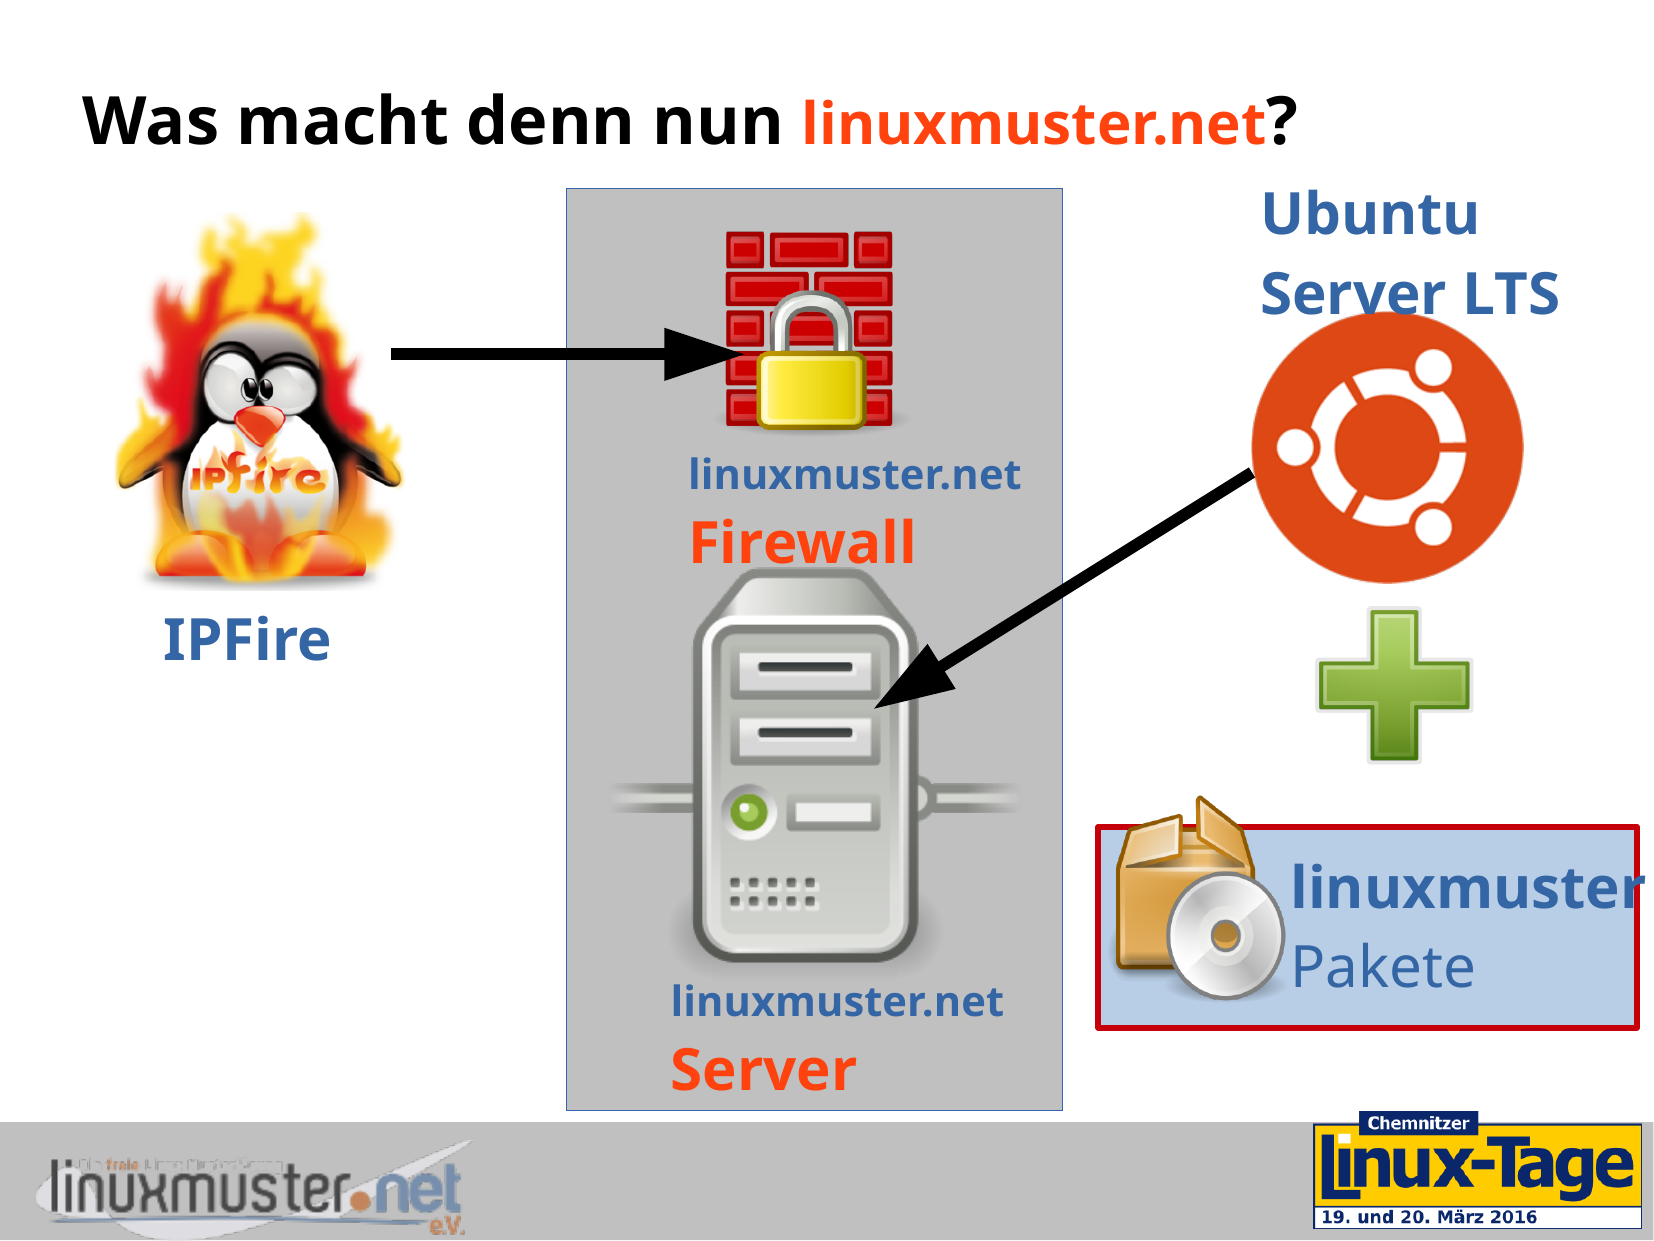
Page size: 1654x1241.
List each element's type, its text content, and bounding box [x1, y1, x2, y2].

picture [1086, 791, 1288, 1004]
picture [36, 1140, 473, 1241]
picture [1313, 1111, 1642, 1229]
text_box [1288, 826, 1638, 838]
picture [590, 550, 1040, 1000]
picture [1299, 590, 1489, 780]
picture [686, 213, 922, 437]
title Was macht denn nun linuxmuster.net? [82, 49, 1571, 189]
picture [1251, 312, 1524, 584]
text_box [1098, 985, 1638, 1028]
text_box IPFire [148, 590, 343, 672]
picture [70, 212, 449, 591]
text_box linuxmuster.net Server [655, 963, 999, 1092]
text_box linuxmuster Pakete [1275, 838, 1638, 985]
text_box linuxmuster.net Firewall [673, 437, 1016, 565]
text_box [566, 360, 1063, 1111]
text_box [566, 189, 1063, 597]
text_box Ubuntu Server LTS [1245, 165, 1571, 312]
